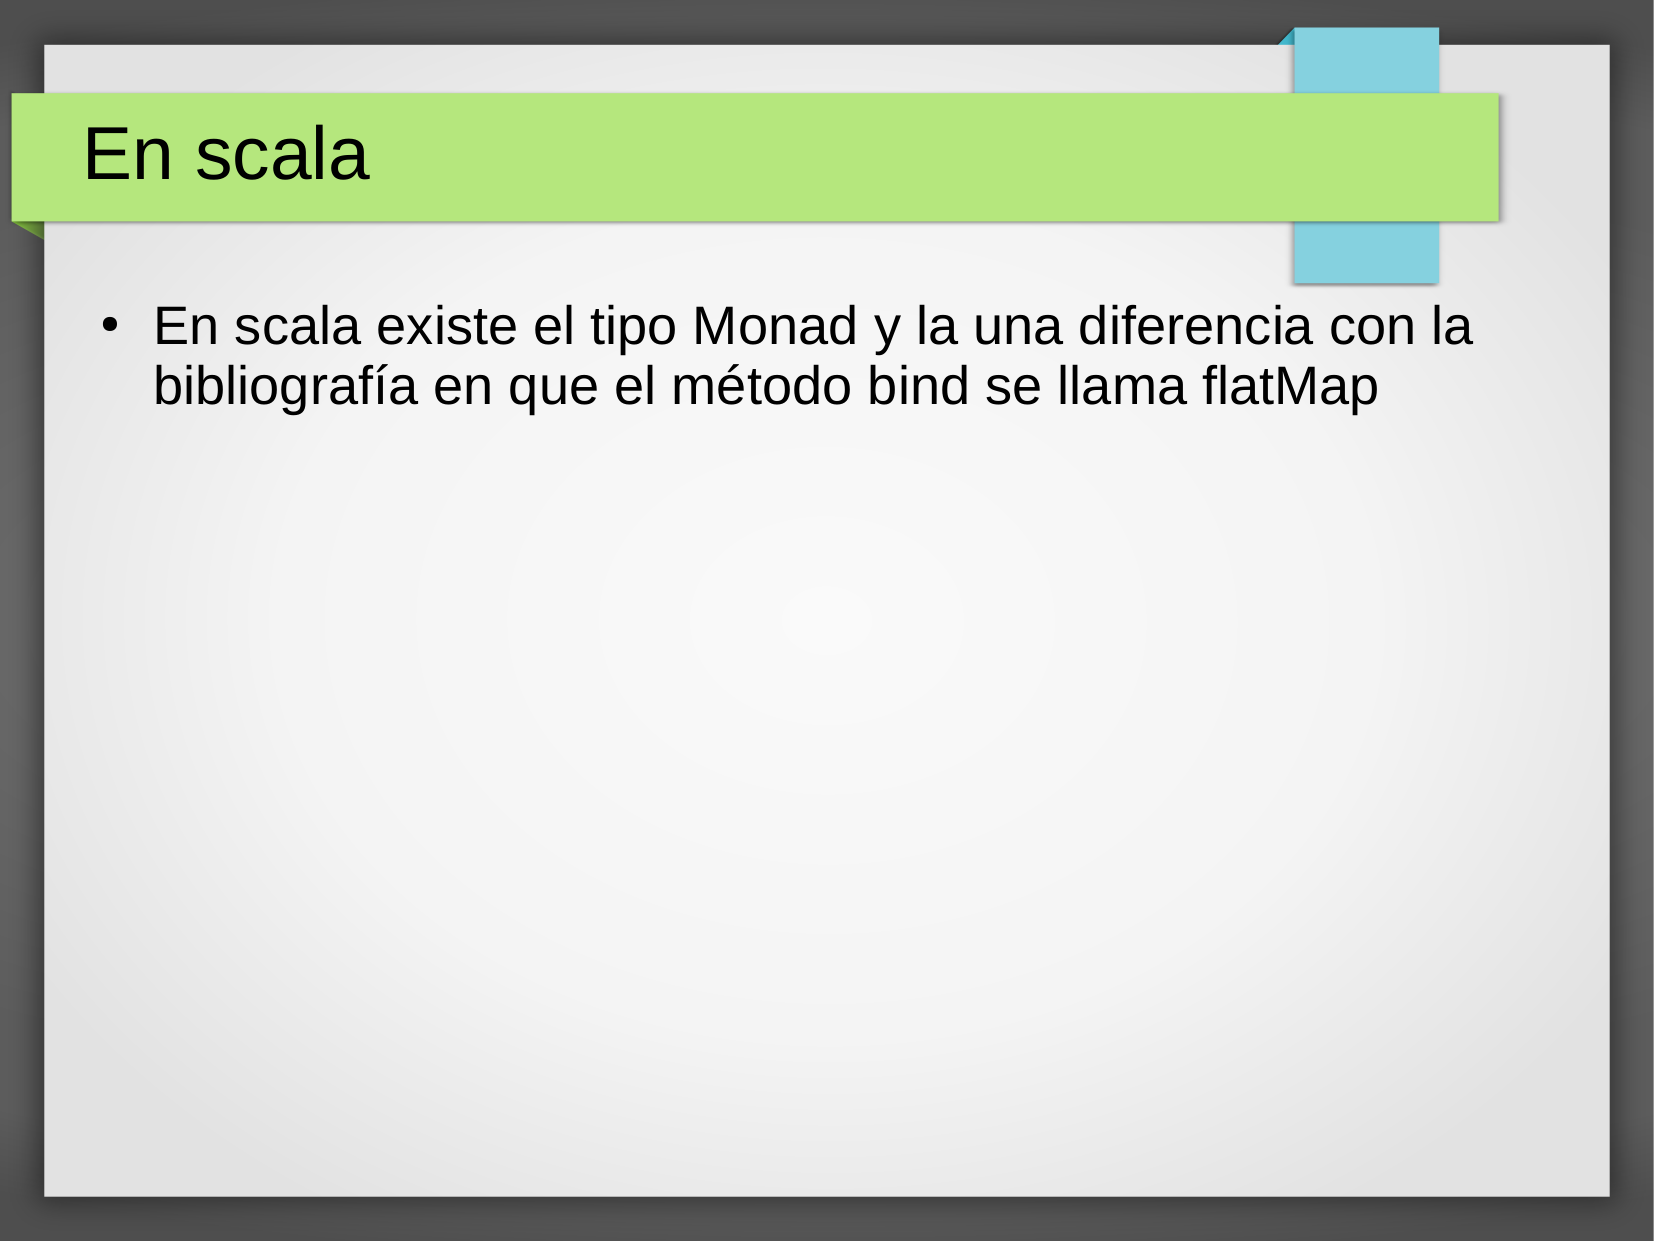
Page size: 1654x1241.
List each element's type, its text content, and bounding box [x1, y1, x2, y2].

picture [0, 0, 1654, 1241]
title En scala [82, 94, 1264, 213]
list En scala existe el tipo Monad y la una diferencia con la bibliografía en que el método bind se llama flatMap [82, 295, 1571, 1015]
